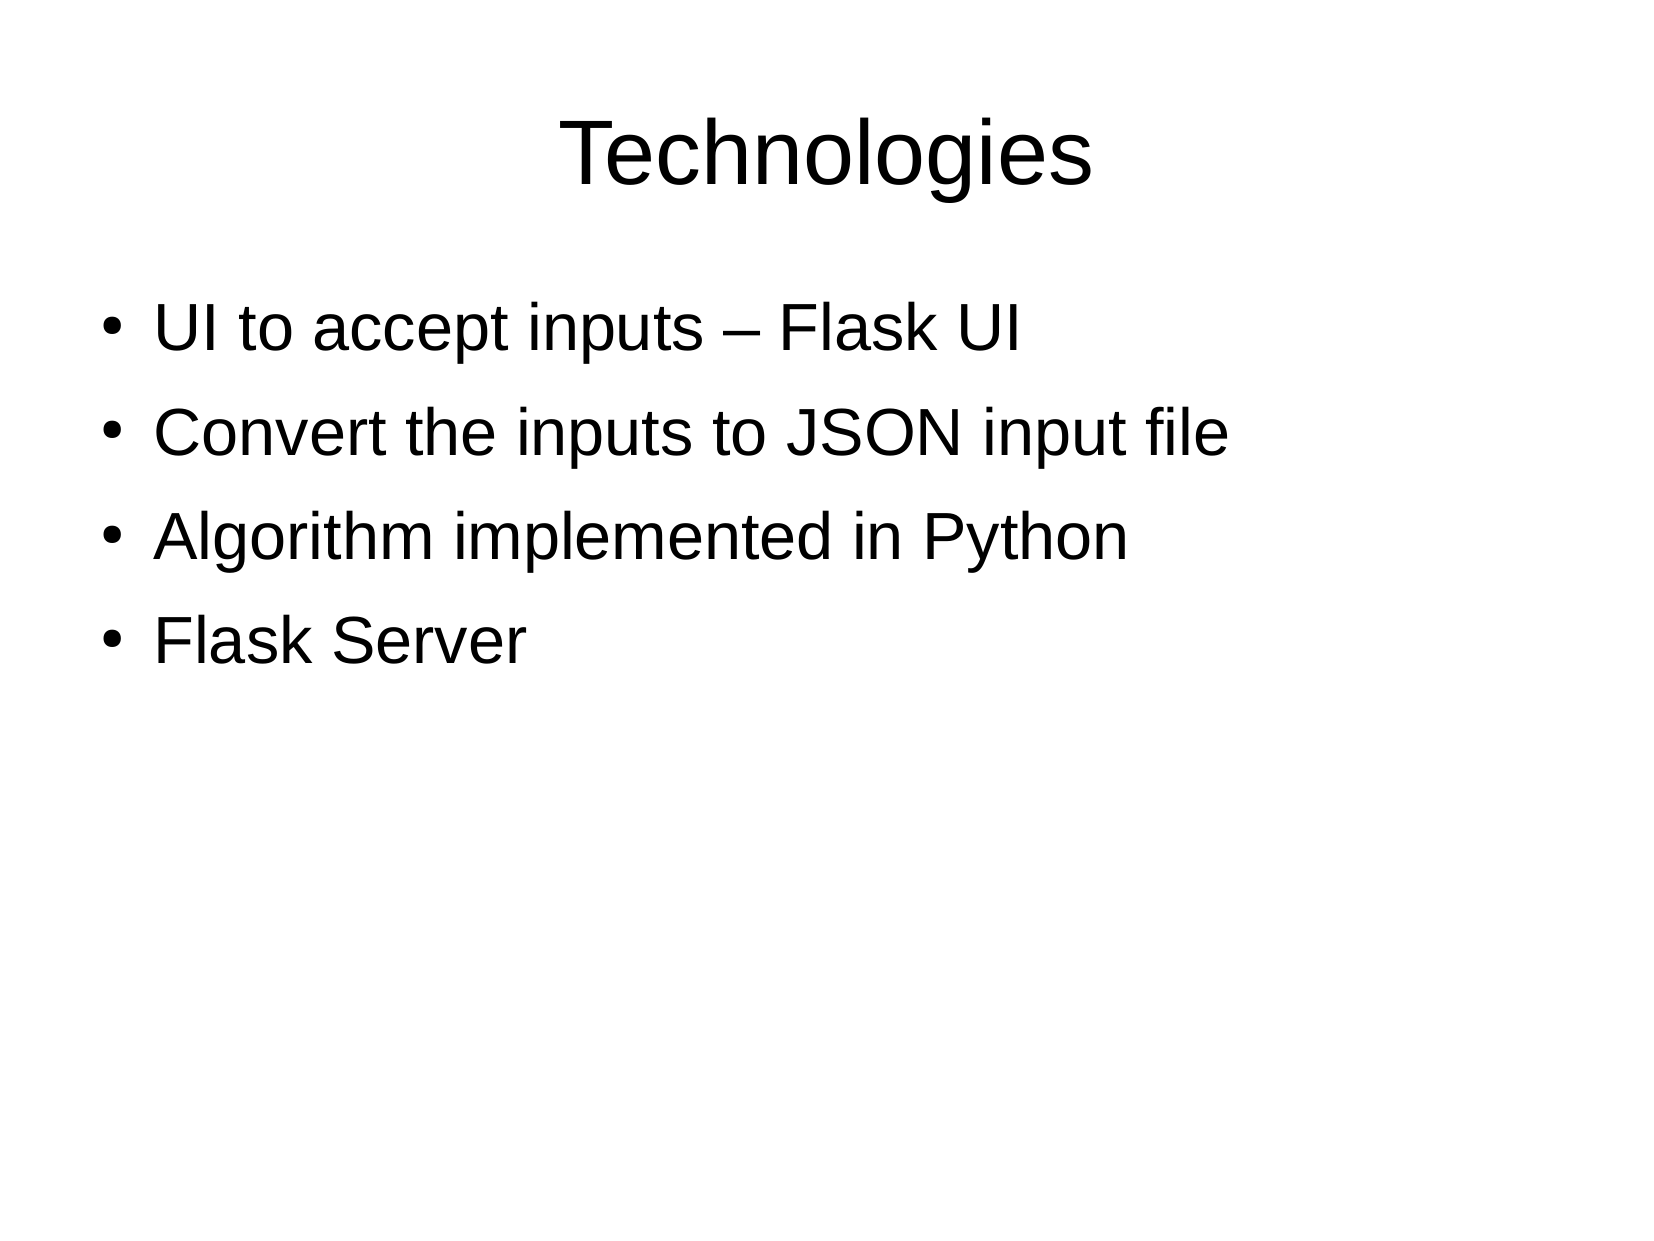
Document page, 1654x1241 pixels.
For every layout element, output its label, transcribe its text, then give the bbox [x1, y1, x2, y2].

title Technologies [82, 49, 1571, 257]
list UI to accept inputs – Flask UI Convert the inputs to JSON input file Algorithm implemented in Python Flask Server [82, 290, 1571, 1010]
